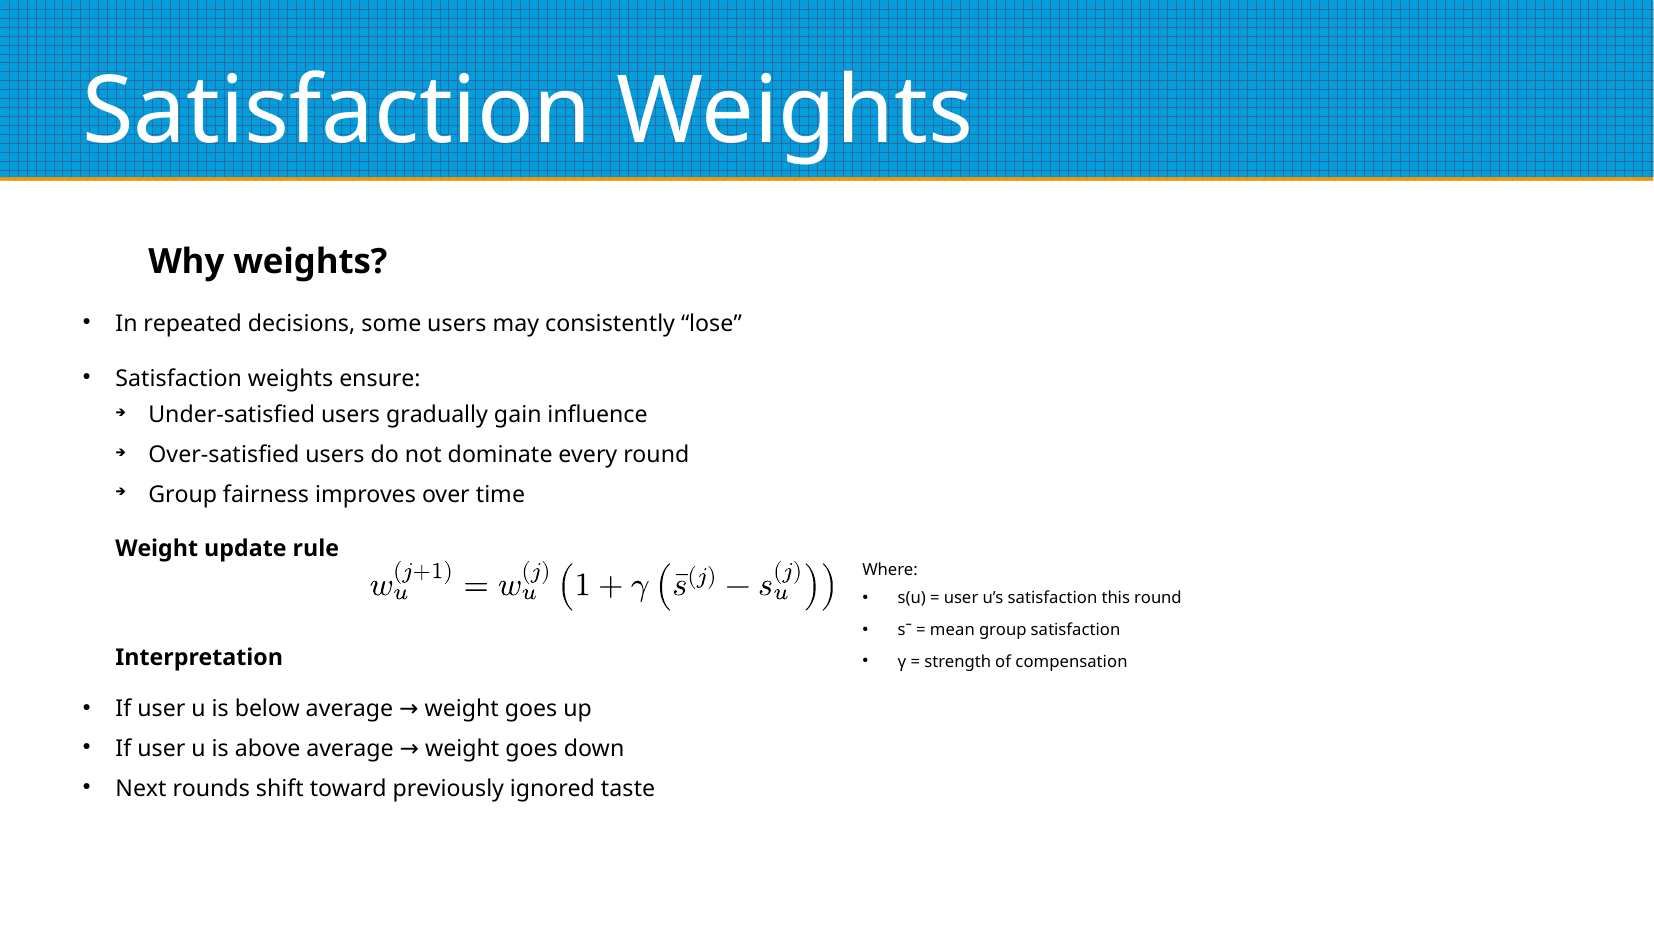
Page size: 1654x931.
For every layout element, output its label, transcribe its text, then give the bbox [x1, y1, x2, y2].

text_box Where: s(u) = user u’s satisfaction this round sˉ = mean group satisfaction γ = strength of compensation [856, 520, 1528, 709]
list Why weights? In repeated decisions, some users may consistently “lose” Satisfaction weights ensure: Under-satisfied users gradually gain influence Over-satisfied users do not dominate every round Group fairness improves over time Weight update rule Interpretation If user u is below average → weight goes up If user u is above average → weight goes down Next rounds shift toward previously ignored taste [82, 236, 1563, 811]
title Satisfaction Weights [82, 14, 1571, 171]
picture [370, 561, 833, 611]
